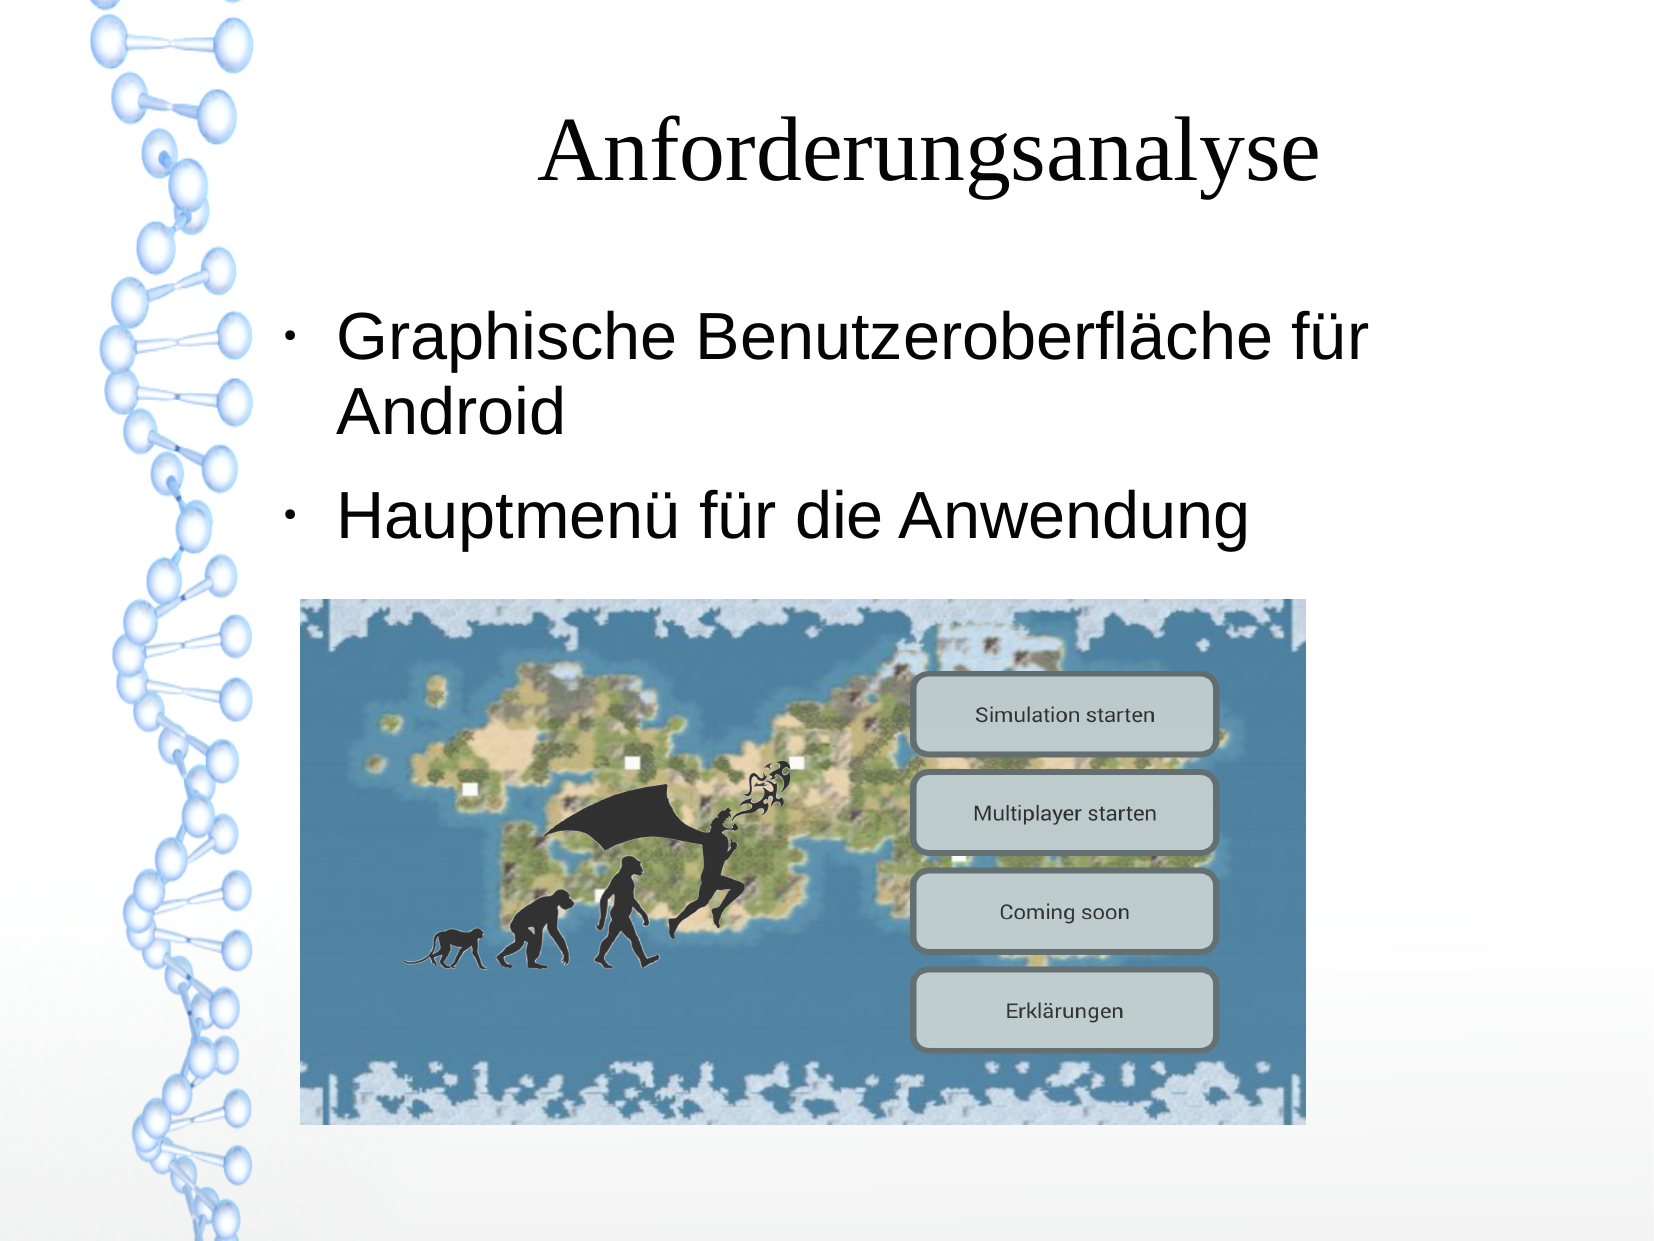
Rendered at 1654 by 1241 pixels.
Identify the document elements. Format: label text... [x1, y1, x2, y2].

list Graphische Benutzeroberfläche für Android Hauptmenü für die Anwendung [265, 299, 1595, 1019]
picture [0, 0, 1654, 1241]
title Anforderungsanalyse [265, 47, 1595, 252]
